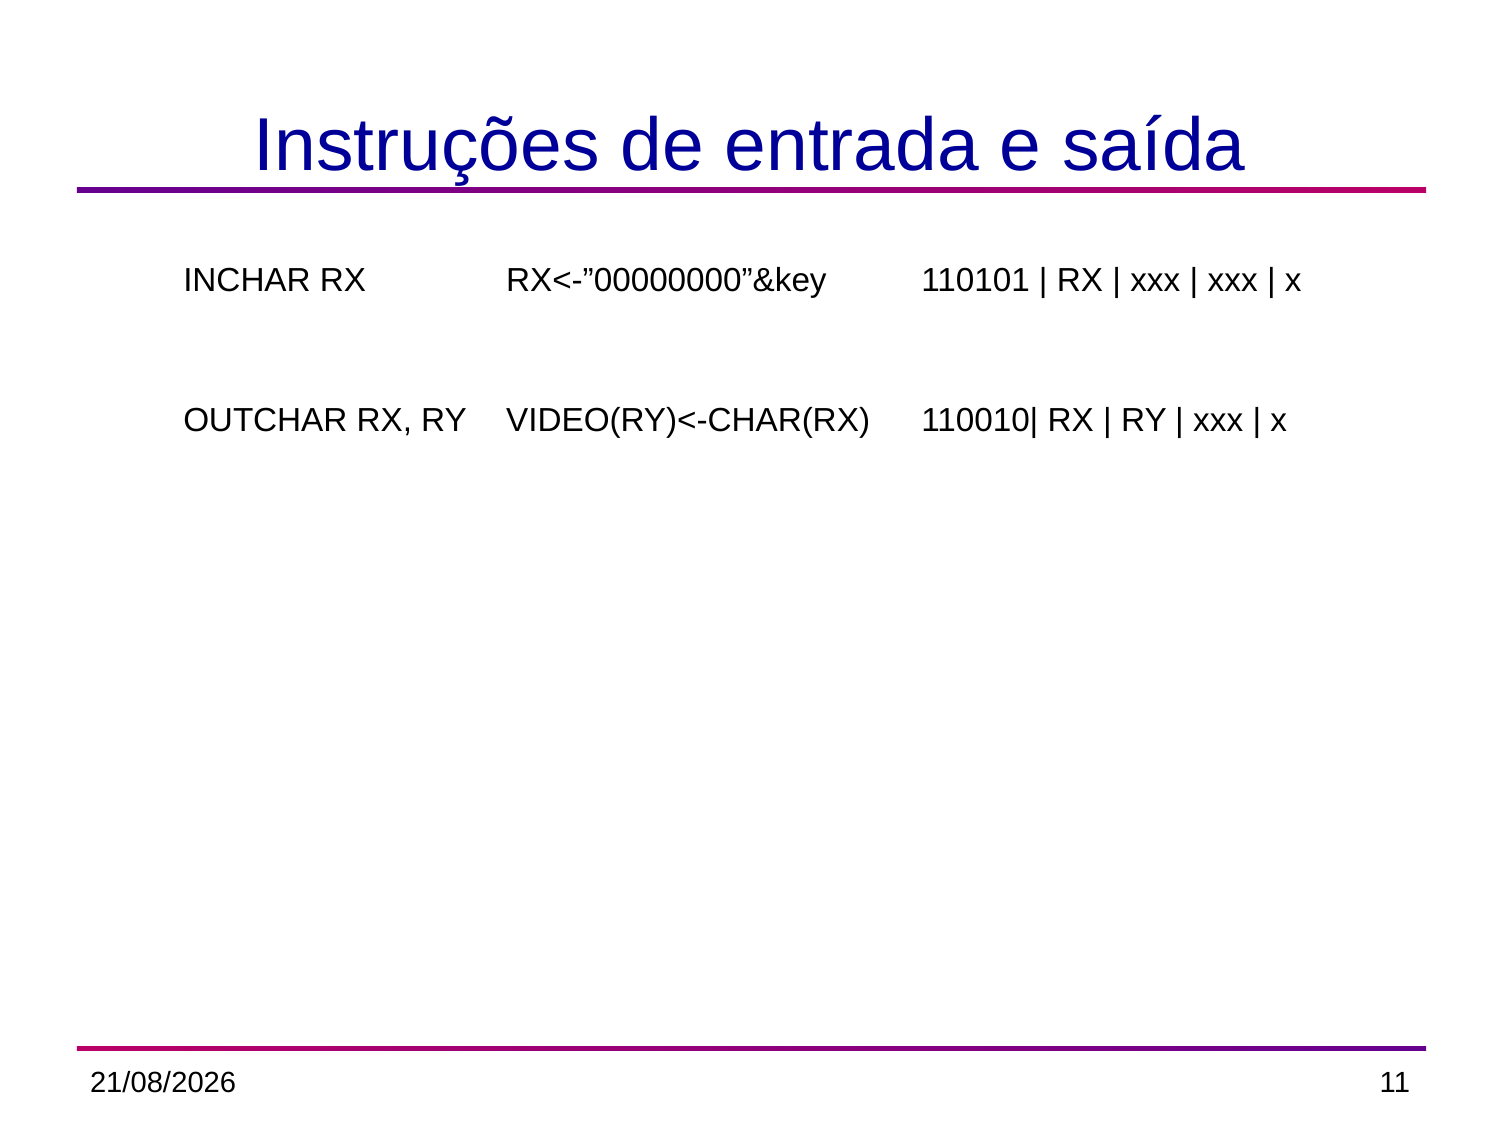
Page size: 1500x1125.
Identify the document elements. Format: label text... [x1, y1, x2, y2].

text_box INCHAR RX RX<-”00000000”&key 110101 | RX | xxx | xxx | x OUTCHAR RX, RY VIDEO(RY)<-CHAR(RX) 110010| RX | RY | xxx | x [112, 251, 1463, 1055]
slide_number 24/07/2021 [75, 1055, 425, 1125]
slide_number <number> [1074, 1055, 1425, 1125]
title Instruções de entrada e saída [76, 74, 1424, 193]
